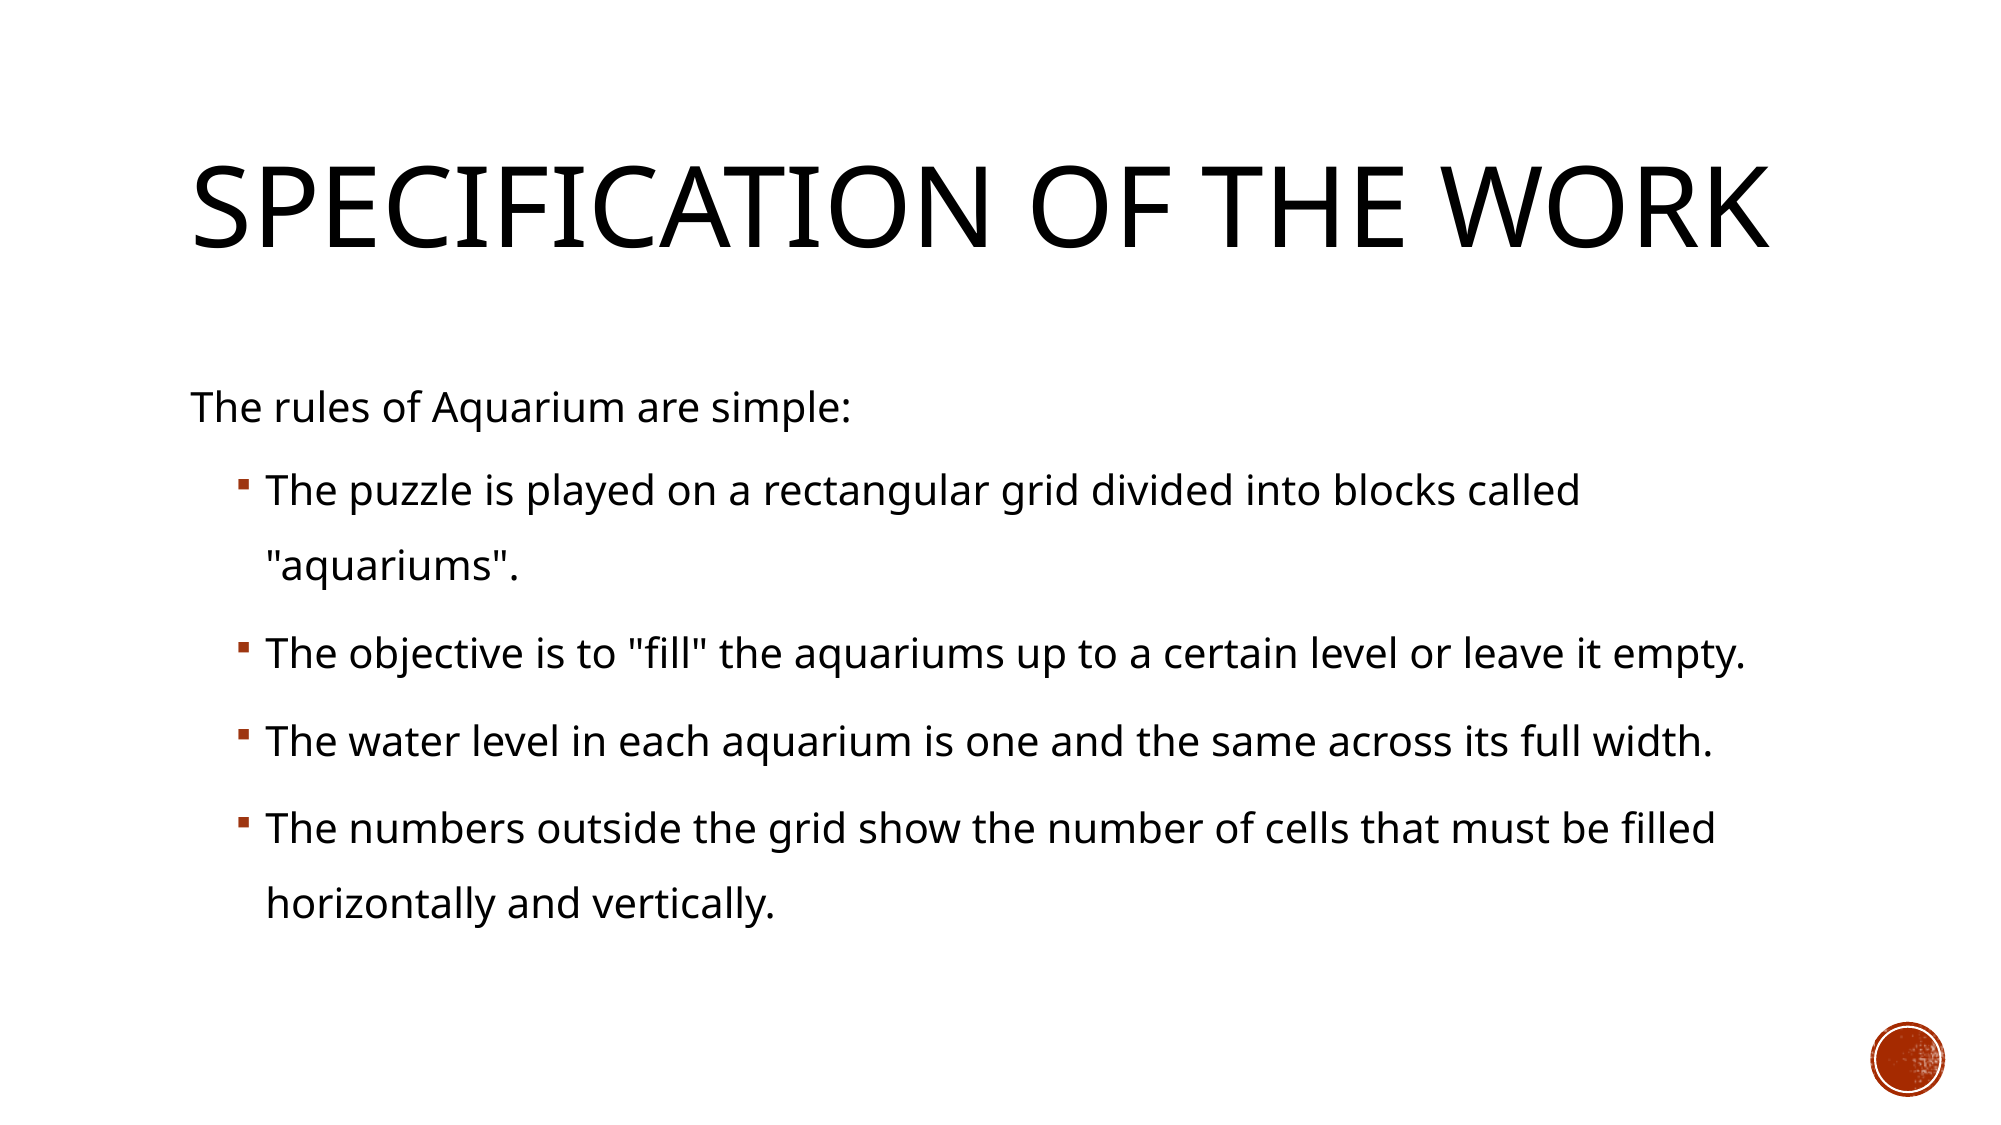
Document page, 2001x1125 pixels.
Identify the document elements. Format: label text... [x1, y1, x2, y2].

picture [1870, 1021, 1946, 1097]
list The rules of Aquarium are simple: The puzzle is played on a rectangular grid divided into blocks called "aquariums". The objective is to "fill" the aquariums up to a certain level or leave it empty. The water level in each aquarium is one and the same across its full width. The numbers outside the grid show the number of cells that must be filled horizontally and vertically. [175, 348, 1826, 1013]
title Specification of the work [175, 79, 1826, 344]
